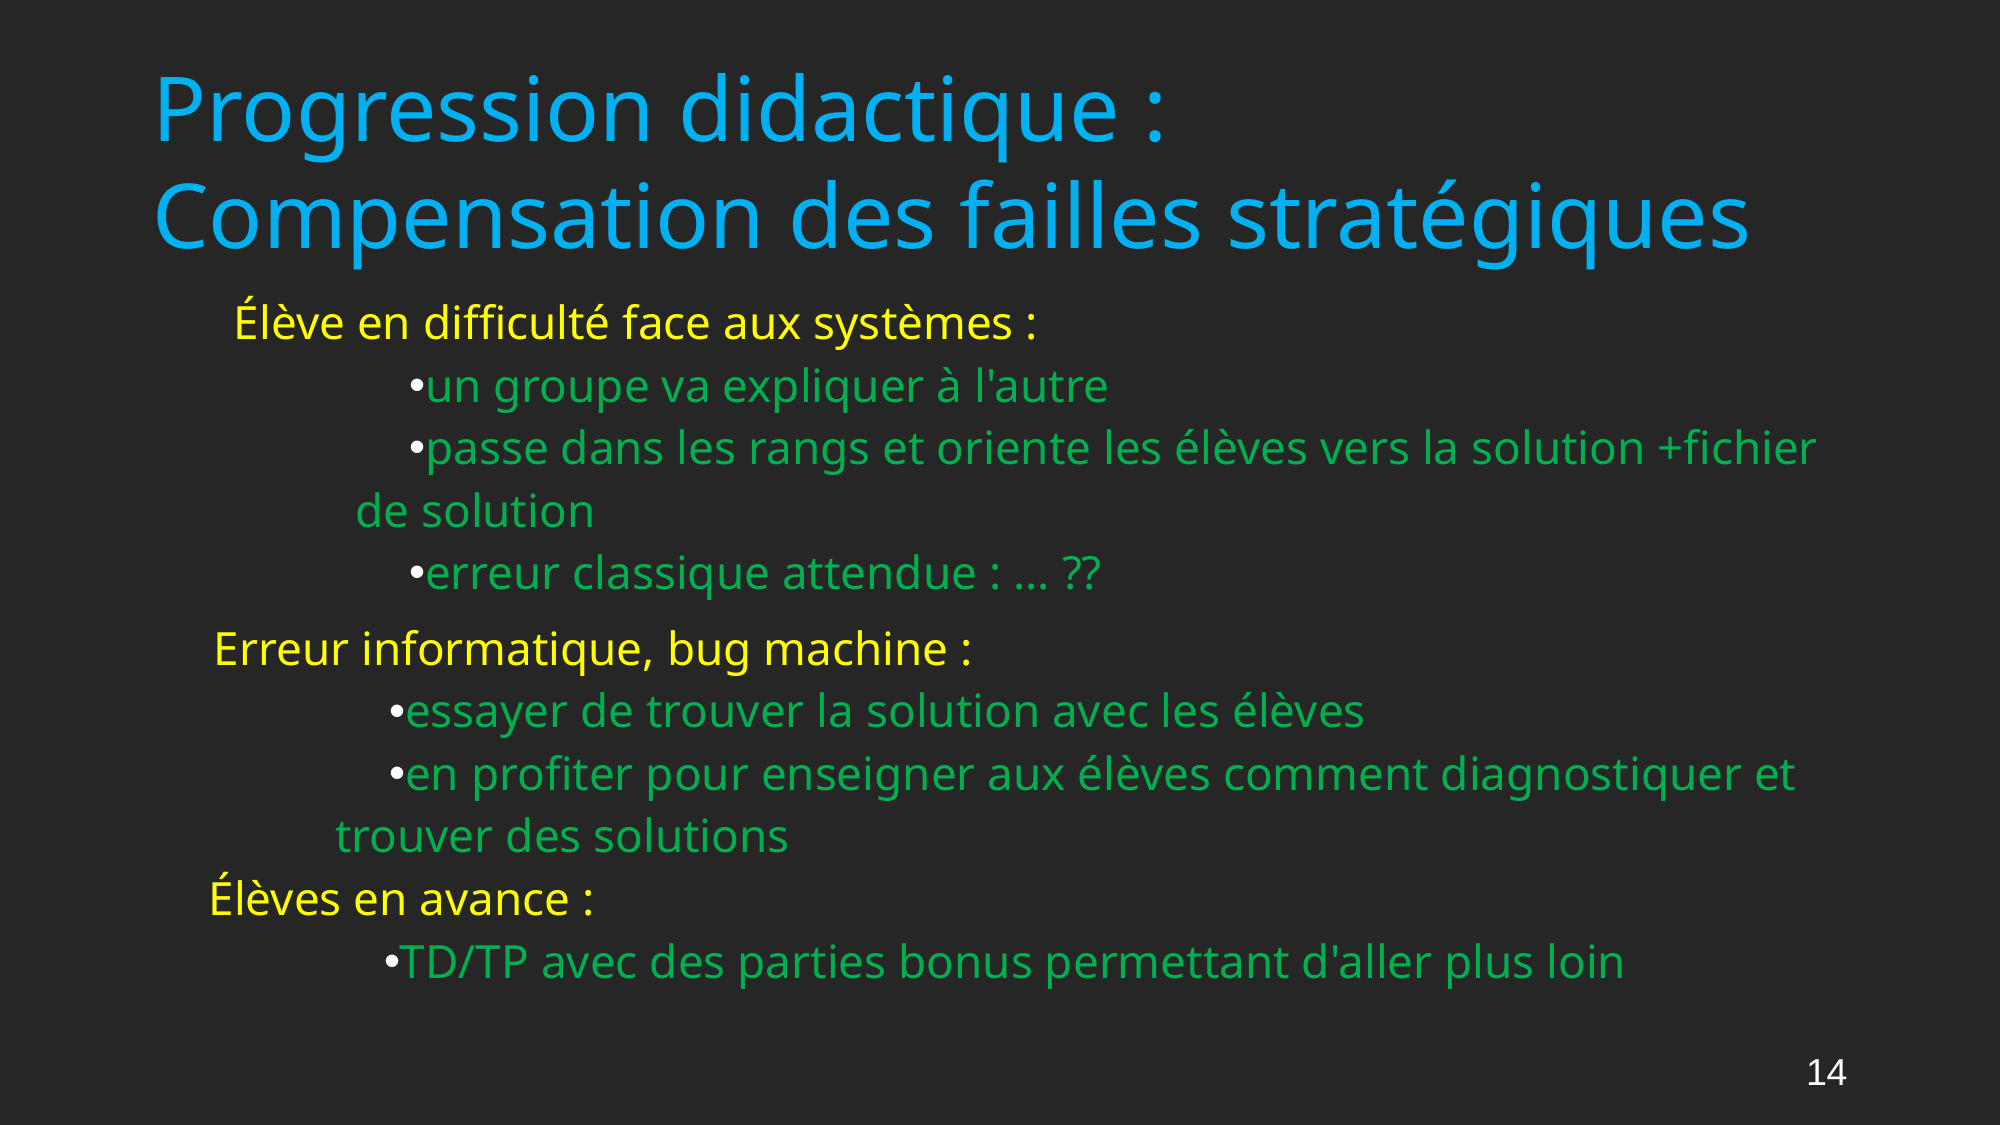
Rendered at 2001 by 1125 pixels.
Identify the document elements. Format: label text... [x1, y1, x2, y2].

text_box Élèves en avance : TD/TP avec des parties bonus permettant d'aller plus loin [193, 859, 1835, 985]
text_box Erreur informatique, bug machine : essayer de trouver la solution avec les élèves en profiter pour enseigner aux élèves comment diagnostiquer et trouver des solutions [198, 608, 1834, 844]
title Progression didactique : Compensation des failles stratégiques [137, 59, 1863, 278]
text_box [1412, 1042, 1863, 1103]
text_box Élève en difficulté face aux systèmes : un groupe va expliquer à l'autre passe dans les rangs et oriente les élèves vers la solution +fichier de solution erreur classique attendue : ... ?? [218, 283, 1844, 574]
